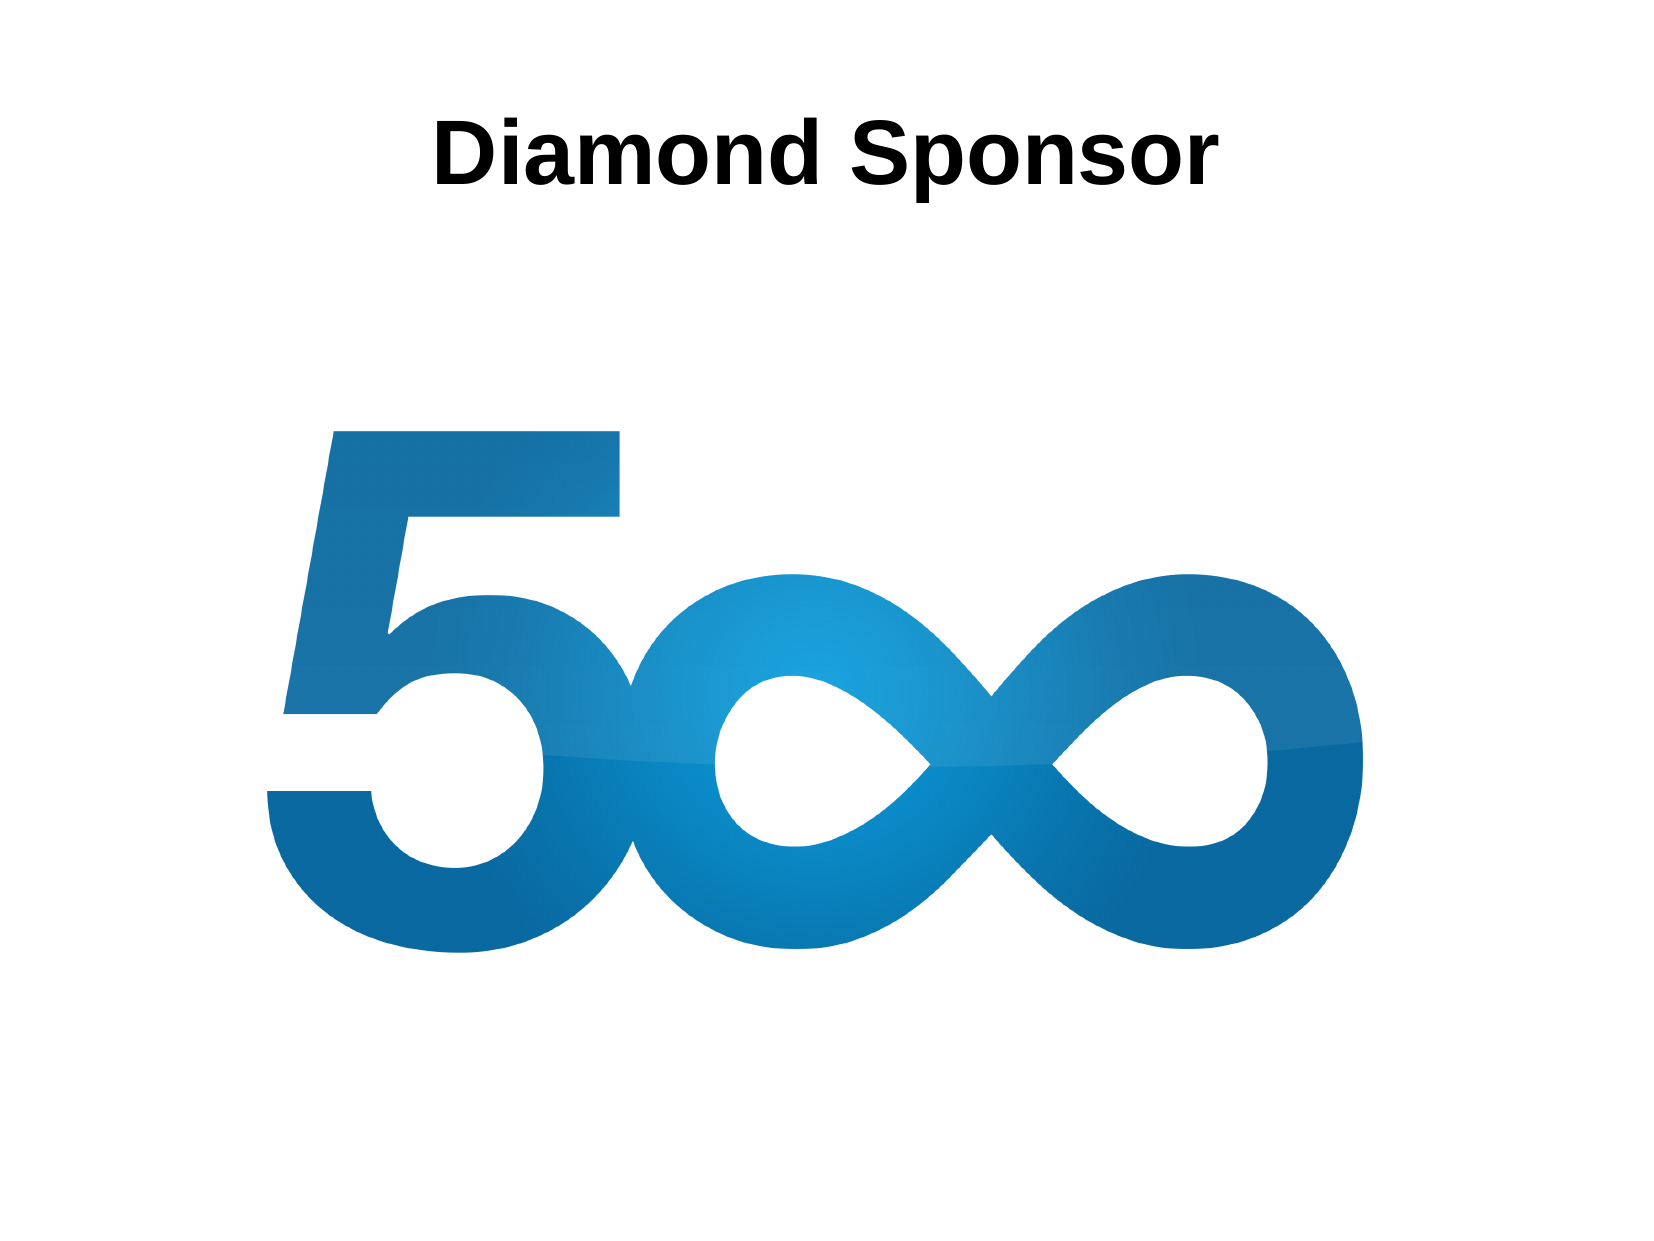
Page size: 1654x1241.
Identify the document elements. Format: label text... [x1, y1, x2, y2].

title Diamond Sponsor [82, 49, 1571, 257]
picture [141, 290, 1513, 1109]
